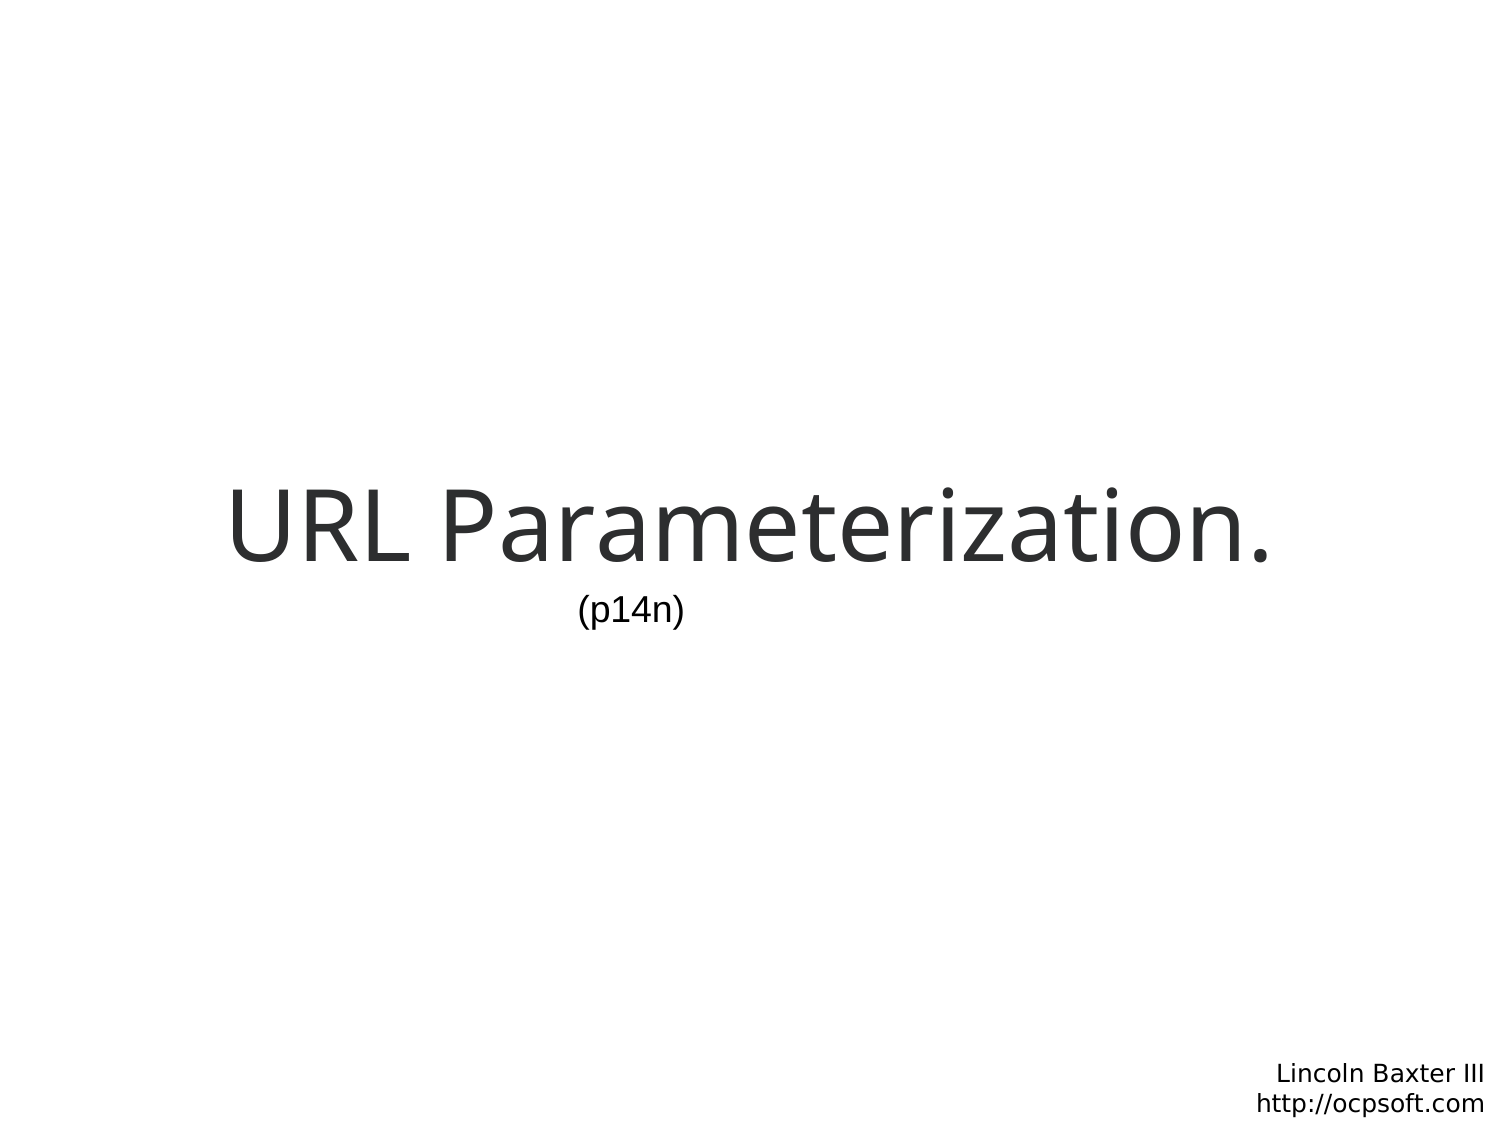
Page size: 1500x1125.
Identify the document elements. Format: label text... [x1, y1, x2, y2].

text_box (p14n) [562, 577, 788, 638]
subtitle URL Parameterization. [75, 112, 1425, 931]
